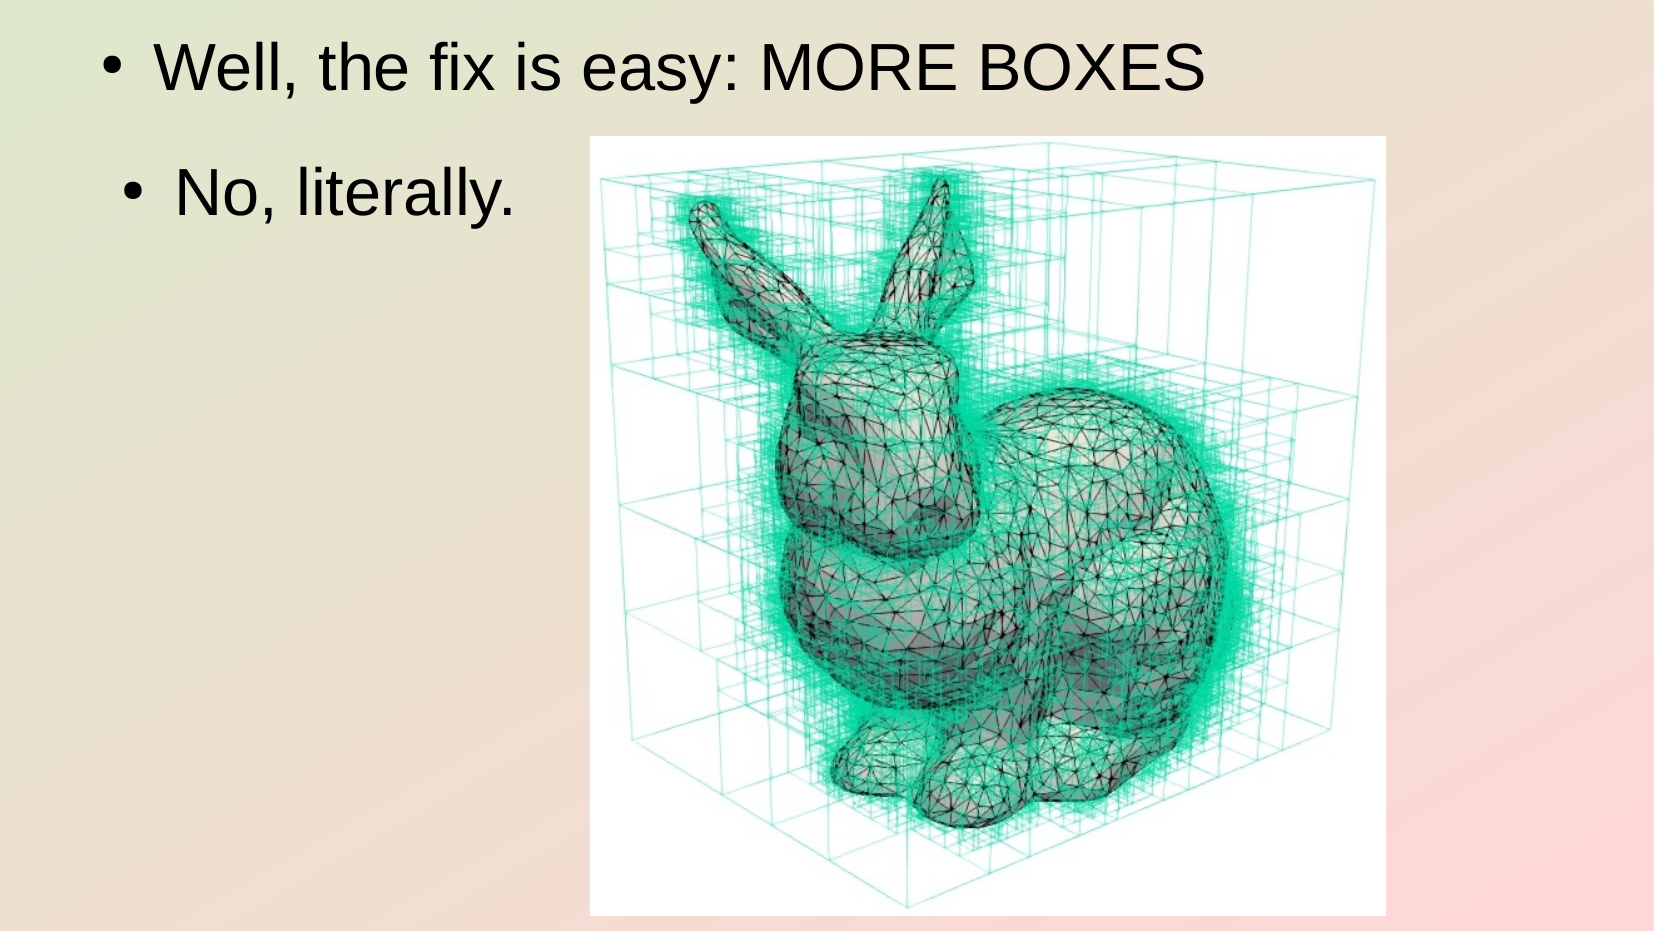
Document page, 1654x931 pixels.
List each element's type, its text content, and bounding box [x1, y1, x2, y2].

text_box No, literally. [88, 147, 562, 238]
picture [590, 136, 1386, 916]
list Well, the fix is easy: MORE BOXES [82, 29, 1241, 119]
